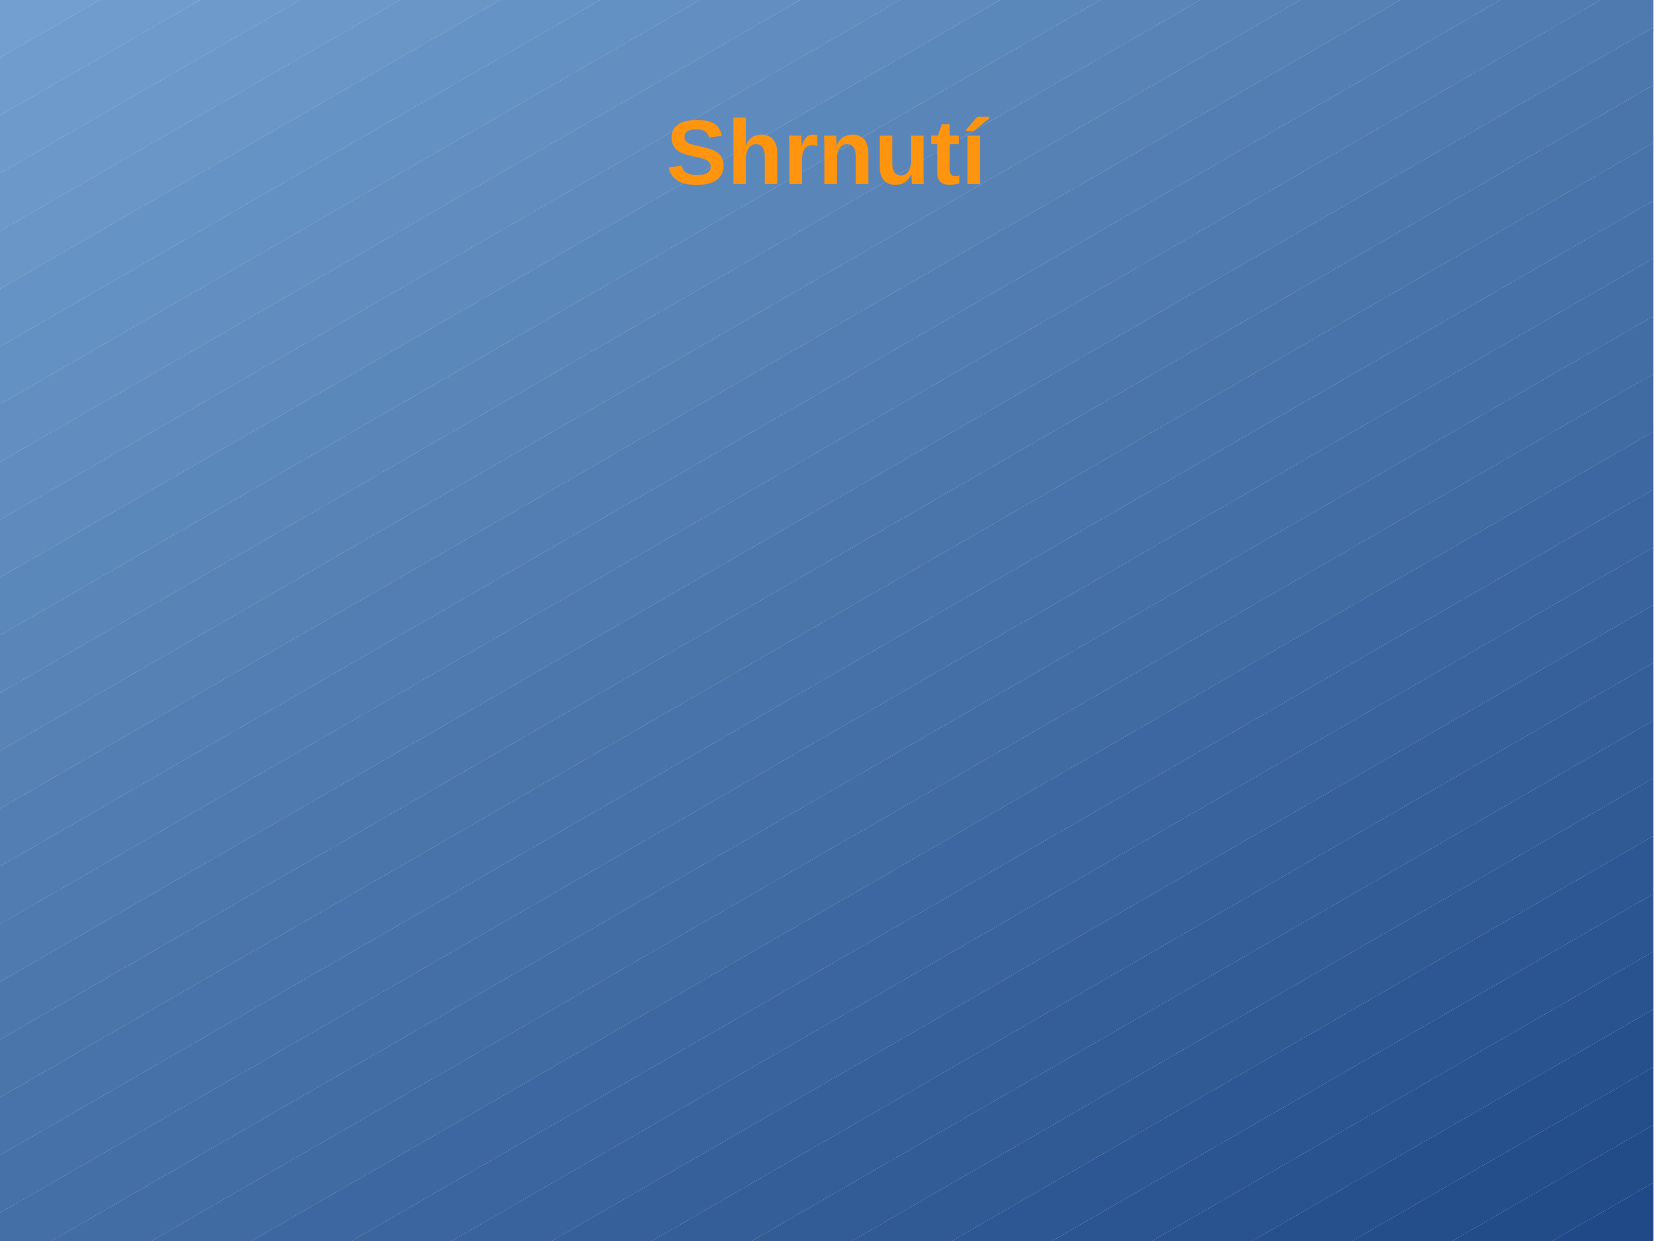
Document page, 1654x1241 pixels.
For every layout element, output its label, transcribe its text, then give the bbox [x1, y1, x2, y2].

title Shrnutí [82, 49, 1571, 257]
